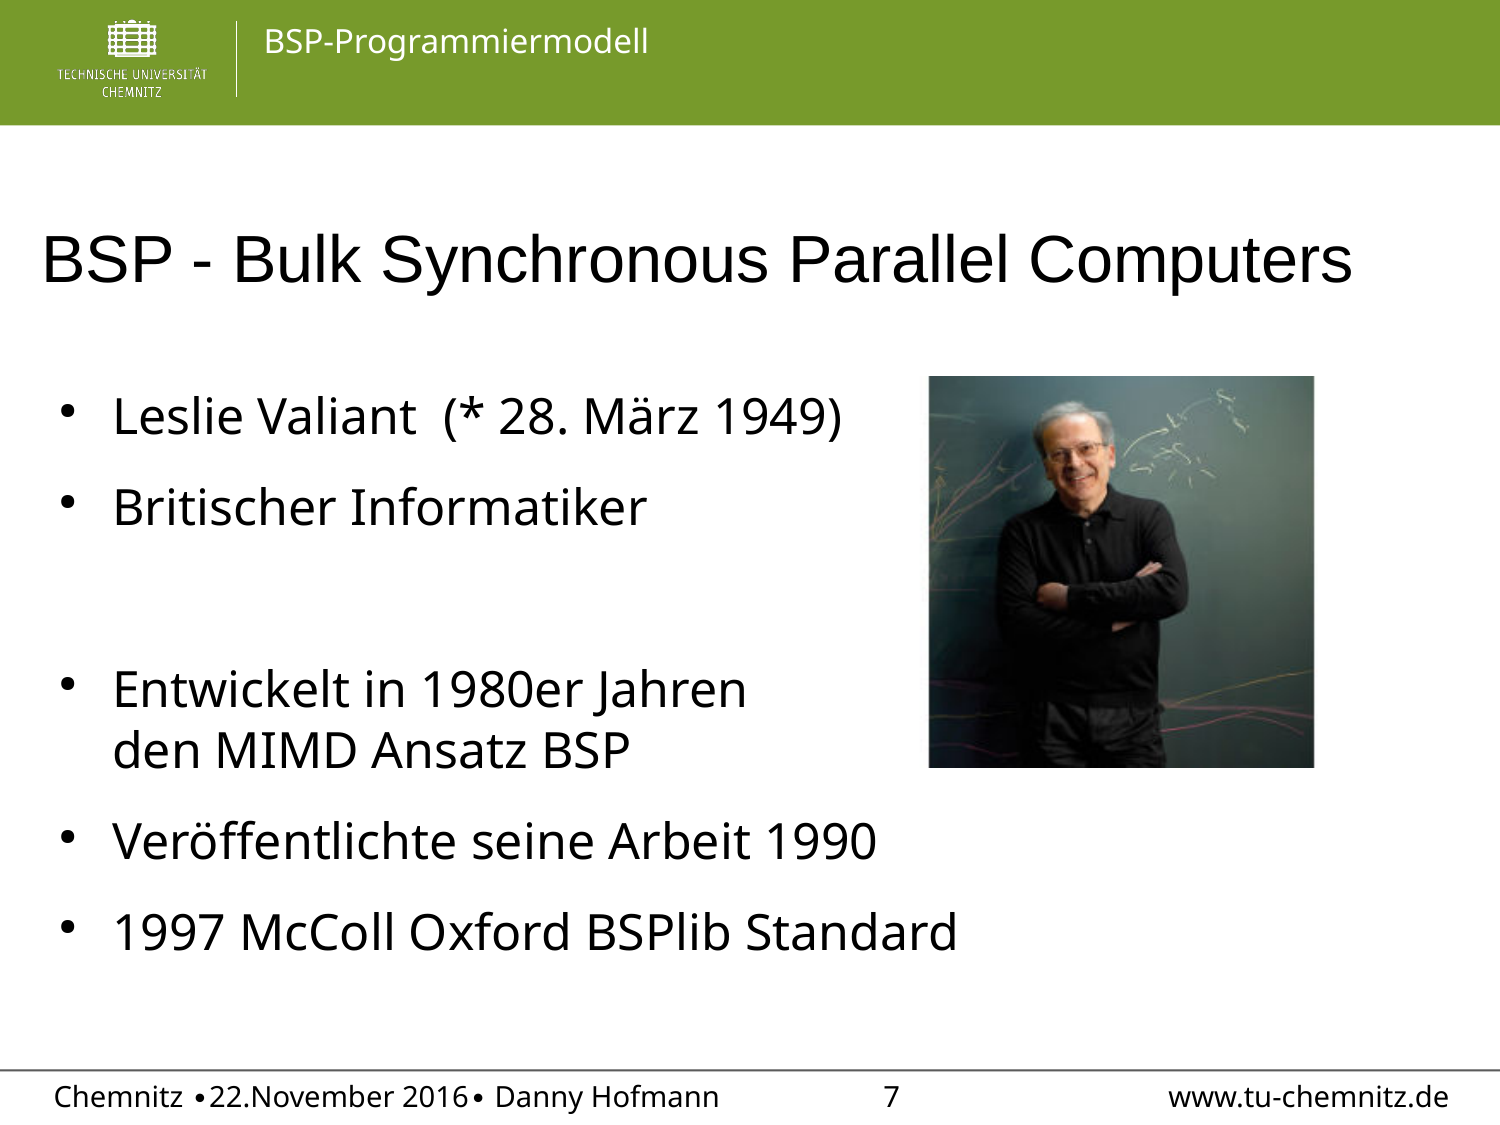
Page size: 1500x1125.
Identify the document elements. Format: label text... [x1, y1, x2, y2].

list Leslie Valiant (* 28. März 1949) Britischer Informatiker Entwickelt in 1980er Jahren den MIMD Ansatz BSP Veröffentlichte seine Arbeit 1990 1997 McColl Oxford BSPlib Standard [41, 385, 1459, 1035]
title BSP - Bulk Synchronous Parallel Computers [41, 162, 1459, 362]
picture [25, 0, 239, 130]
picture [907, 376, 1335, 768]
